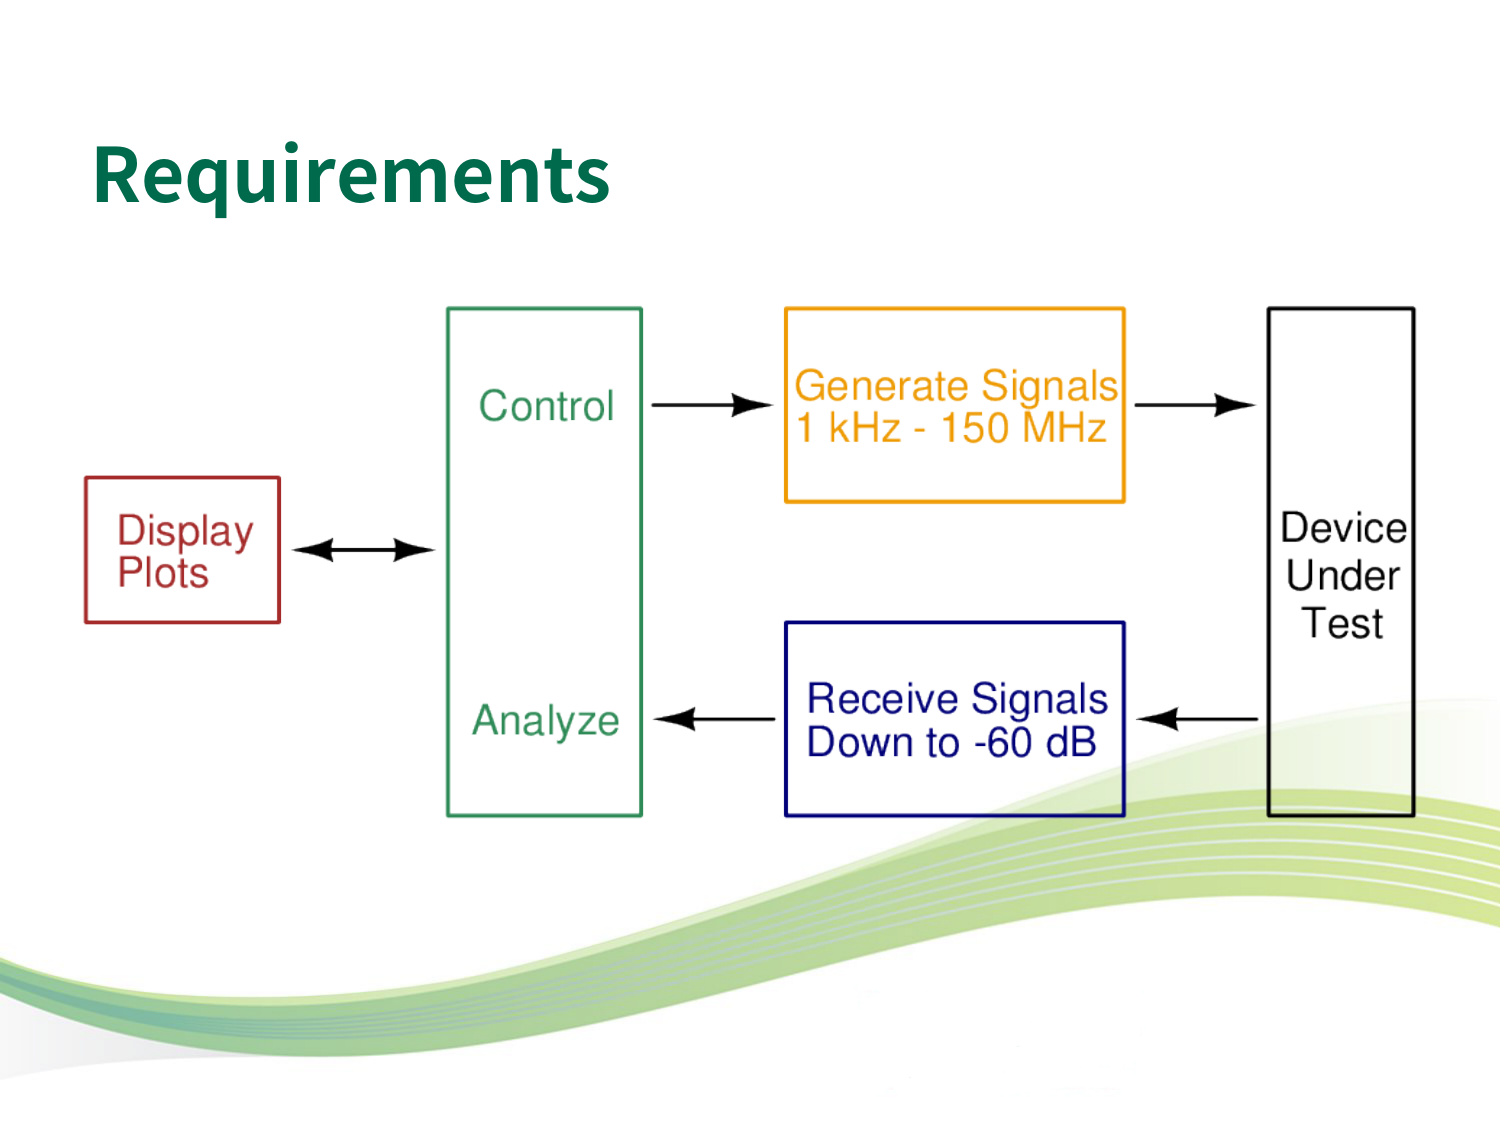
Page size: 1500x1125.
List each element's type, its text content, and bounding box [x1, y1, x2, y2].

title Requirements [75, 45, 1426, 233]
picture [0, 0, 1500, 1125]
